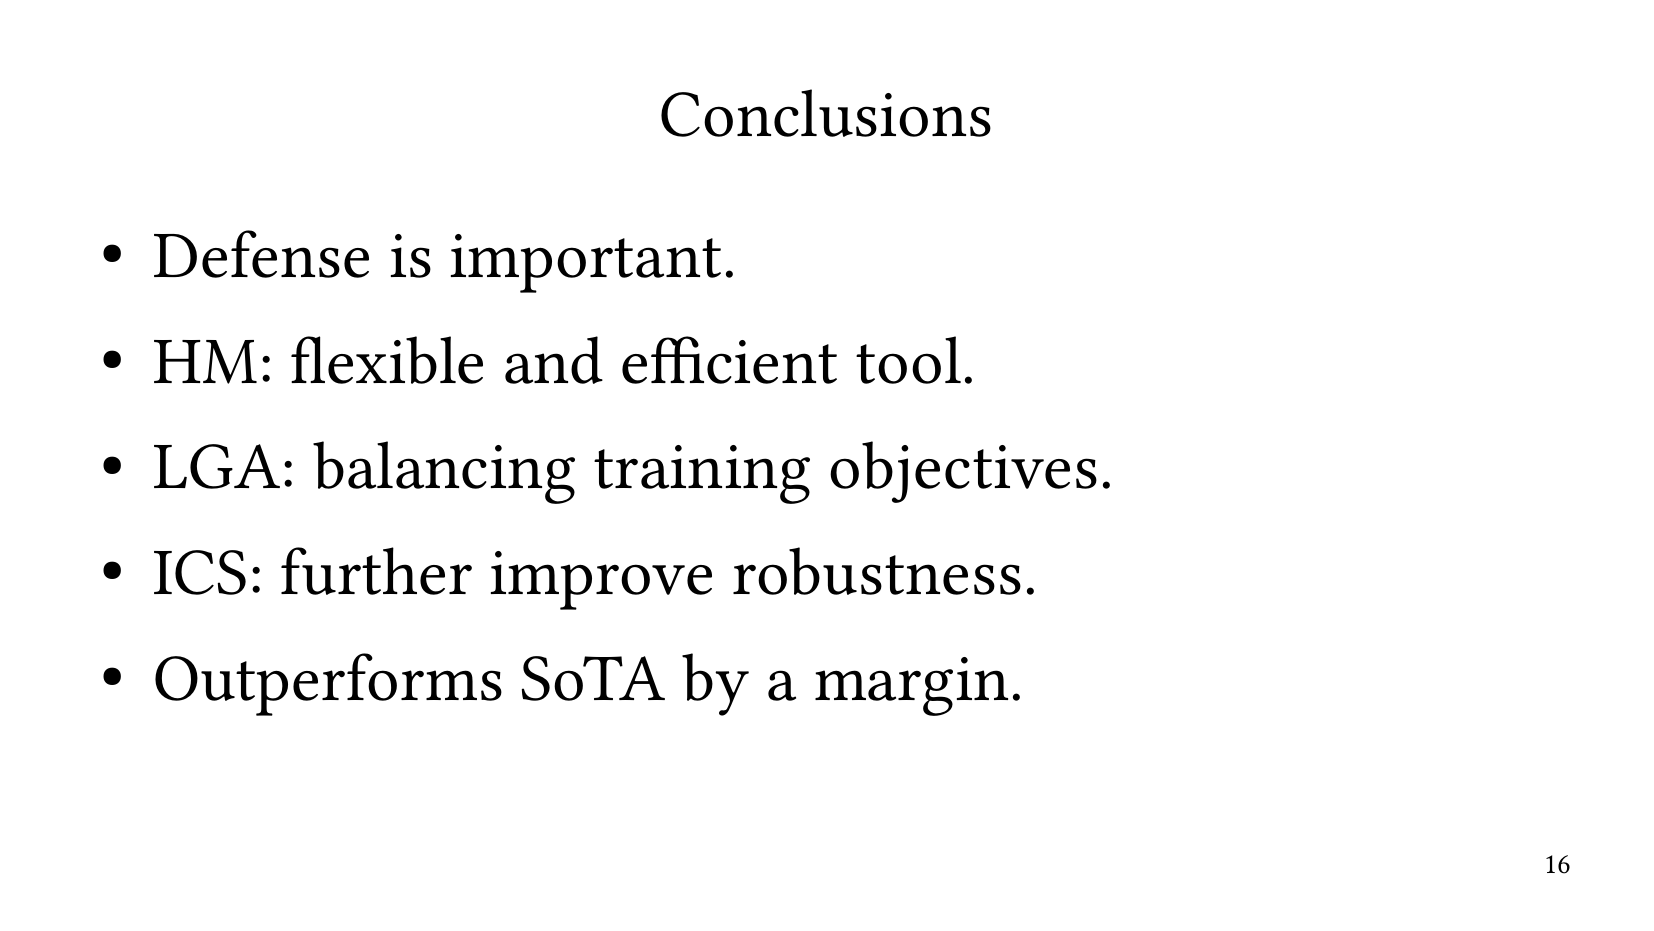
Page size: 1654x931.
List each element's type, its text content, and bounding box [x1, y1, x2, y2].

list Defense is important. HM: flexible and efficient tool. LGA: balancing training objectives. ICS: further improve robustness. Outperforms SoTA by a margin. [82, 217, 1571, 758]
title Conclusions [82, 37, 1571, 193]
